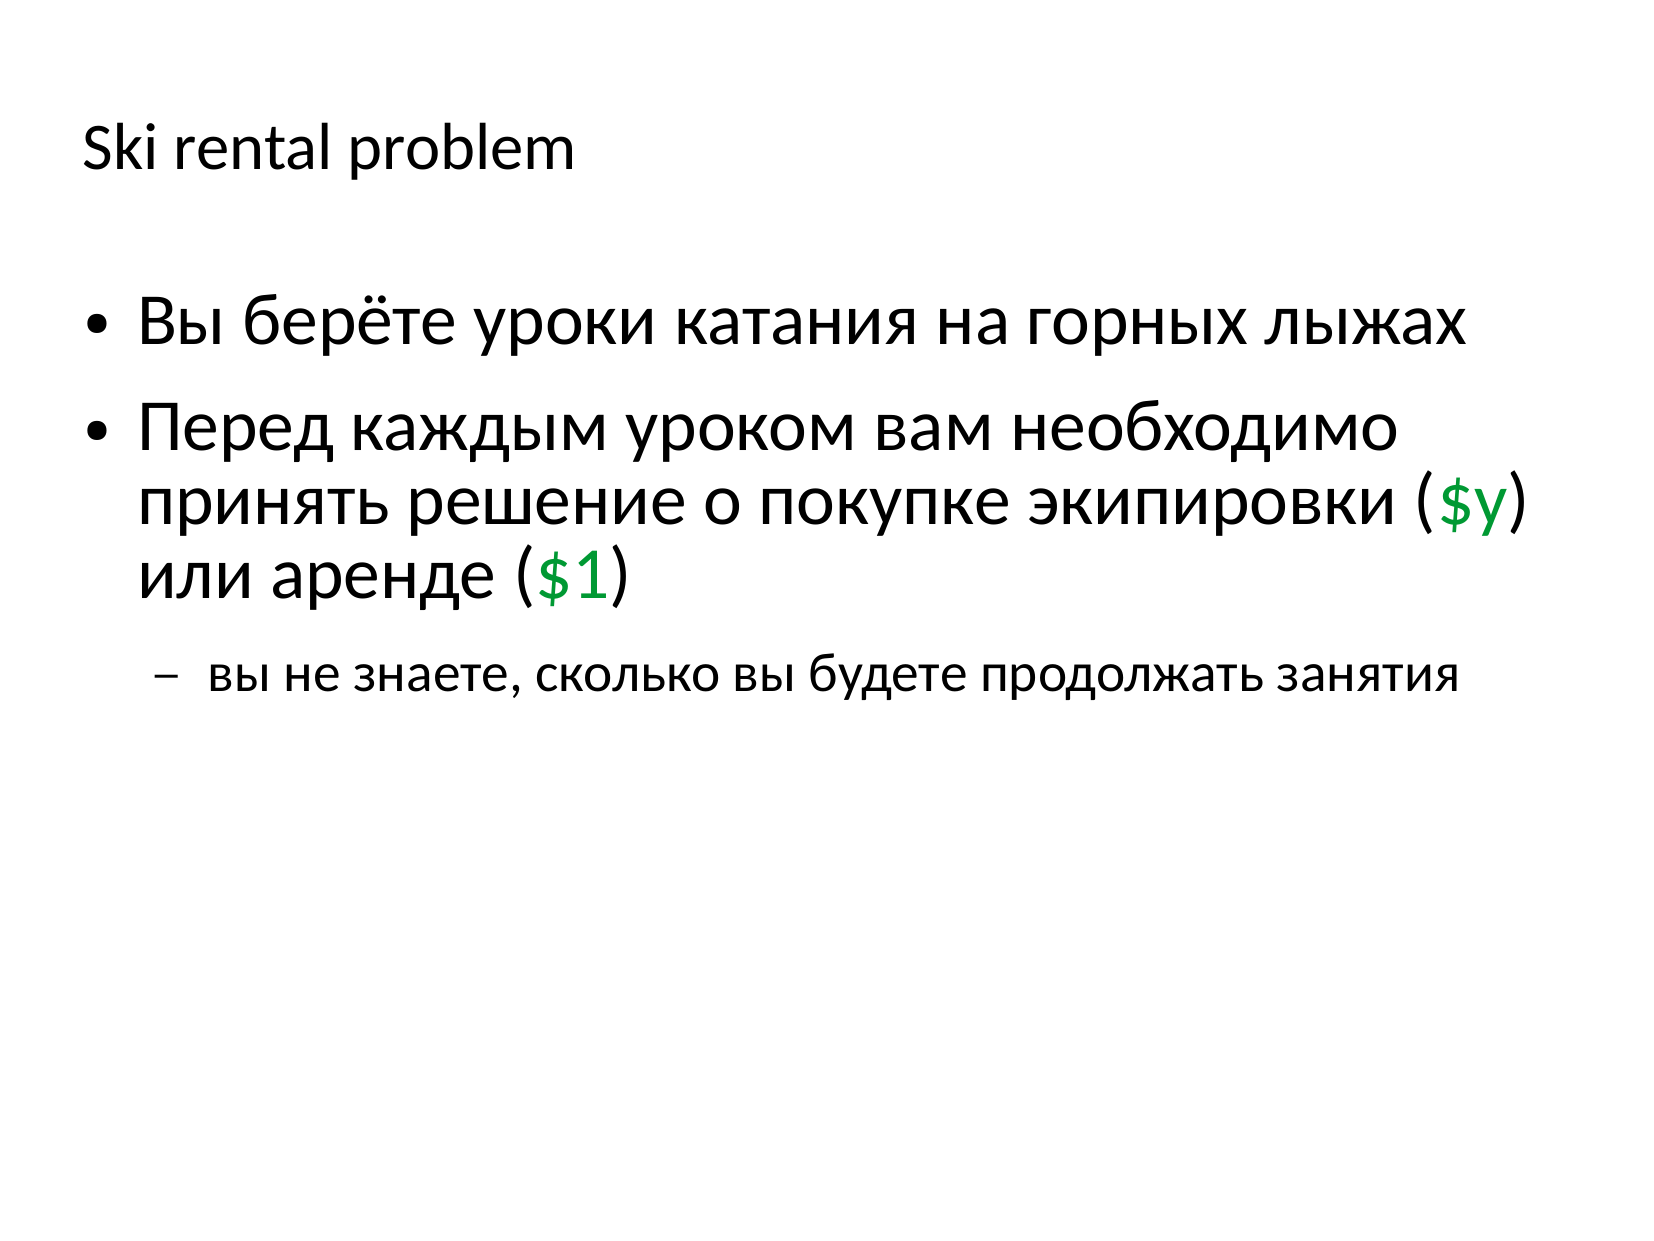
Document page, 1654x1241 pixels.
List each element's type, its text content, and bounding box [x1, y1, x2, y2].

list Вы берёте уроки катания на горных лыжах Перед каждым уроком вам необходимо принять решение о покупке экипировки ($y) или аренде ($1) вы не знаете, сколько вы будете продолжать занятия [66, 289, 1555, 1108]
title Ski rental problem [82, 49, 1571, 257]
